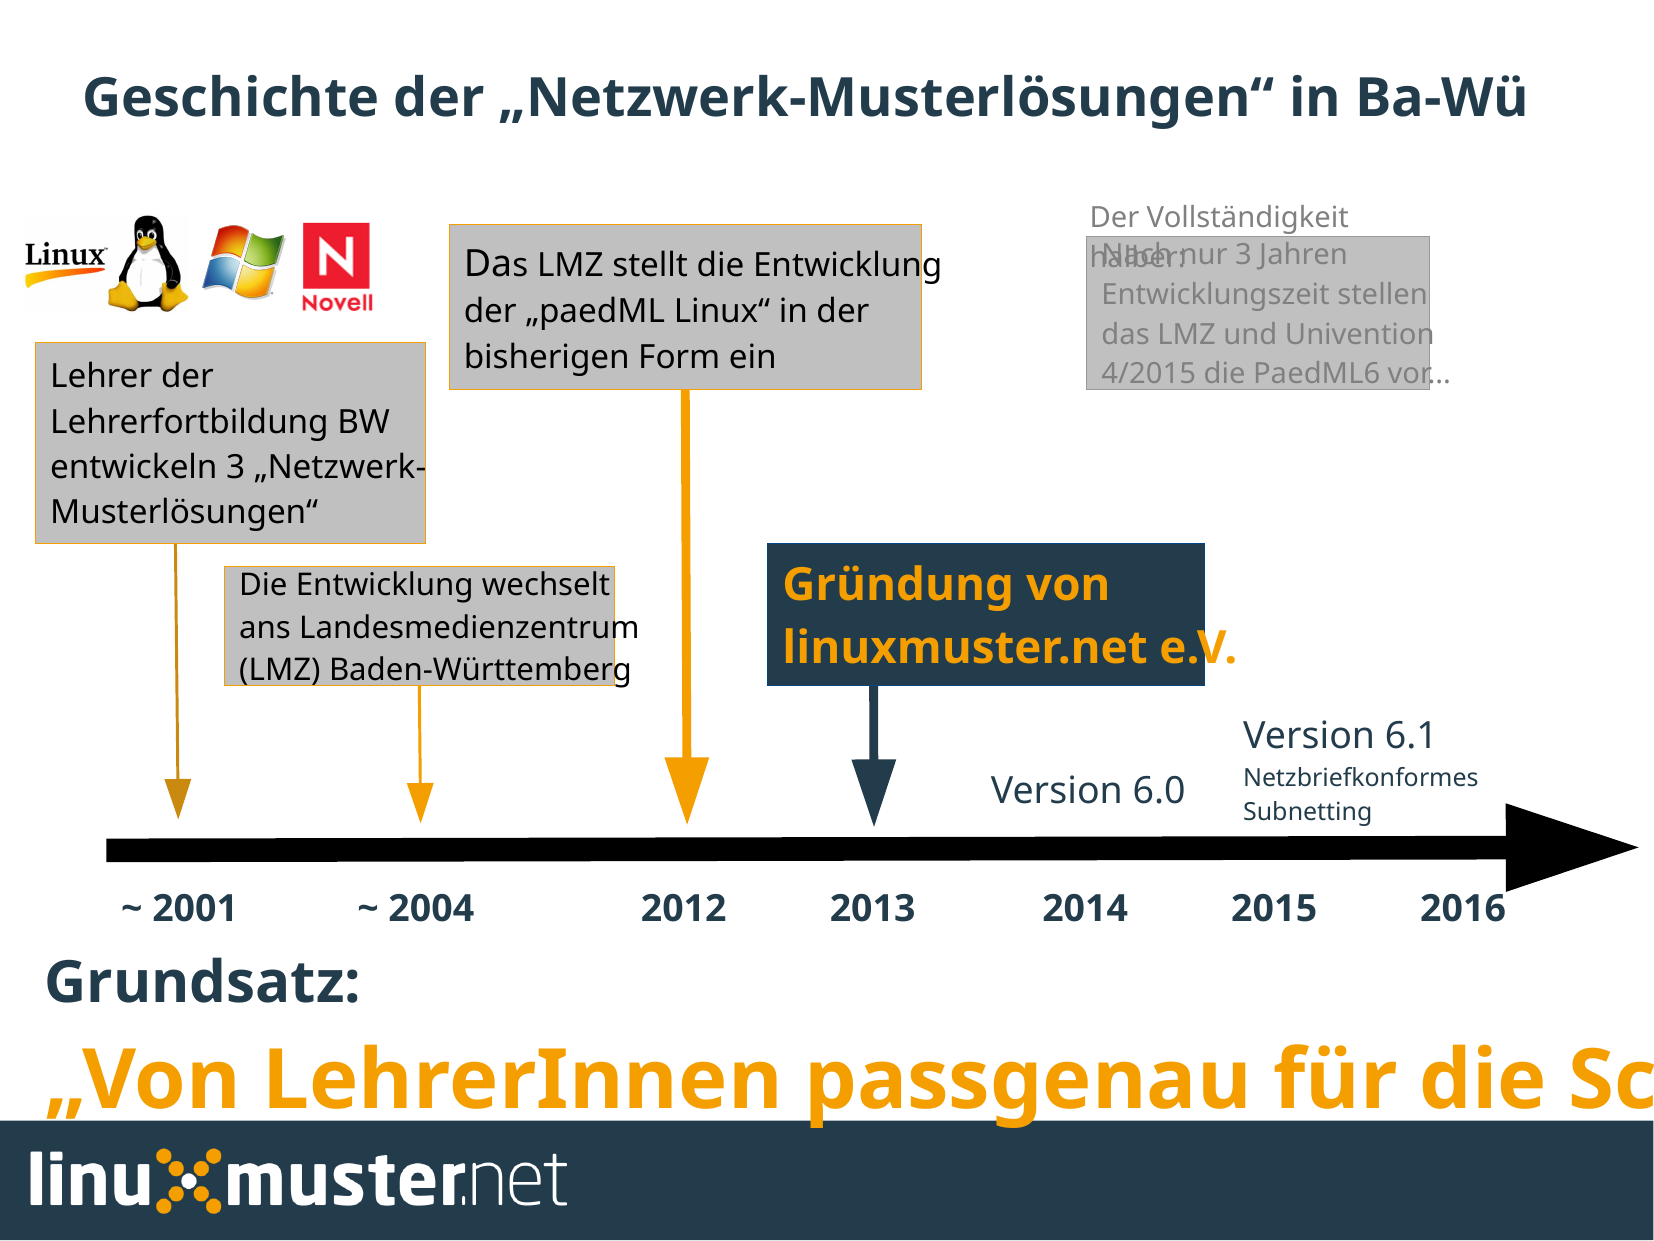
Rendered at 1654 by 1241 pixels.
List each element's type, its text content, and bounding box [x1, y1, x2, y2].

text_box 2016 [1405, 874, 1571, 934]
text_box 2015 [1216, 874, 1382, 934]
picture [200, 218, 382, 319]
text_box 2012 [625, 874, 792, 933]
text_box ~ 2004 [342, 874, 508, 933]
text_box Gründung von linuxmuster.net e.V. [767, 543, 1205, 686]
title Geschichte der „Netzwerk-Musterlösungen“ in Ba-Wü [82, 32, 1571, 160]
text_box Nach nur 3 Jahren Entwicklungszeit stellen das LMZ und Univention 4/2015 die PaedML6 vor... [1086, 240, 1430, 390]
picture [6, 1127, 591, 1229]
text_box ~ 2001 [106, 874, 272, 933]
text_box Version 6.0 [976, 755, 1216, 816]
text_box Grundsatz: „Von LehrerInnen passgenau für die Schule“ [30, 933, 1654, 1118]
text_box Der Vollständigkeit halber: [1074, 188, 1441, 240]
picture [23, 214, 189, 314]
text_box Version 6.1 Netzbriefkonformes Subnetting [1228, 701, 1512, 822]
text_box 2014 [1027, 874, 1193, 934]
text_box Lehrer der Lehrerfortbildung BW entwickeln 3 „Netzwerk- Musterlösungen“ [35, 342, 426, 544]
text_box Die Entwicklung wechselt ans Landesmedienzentrum (LMZ) Baden-Württemberg [224, 566, 615, 686]
text_box Das LMZ stellt die Entwicklung der „paedML Linux“ in der bisherigen Form ein [449, 224, 922, 390]
text_box 2013 [814, 874, 981, 933]
